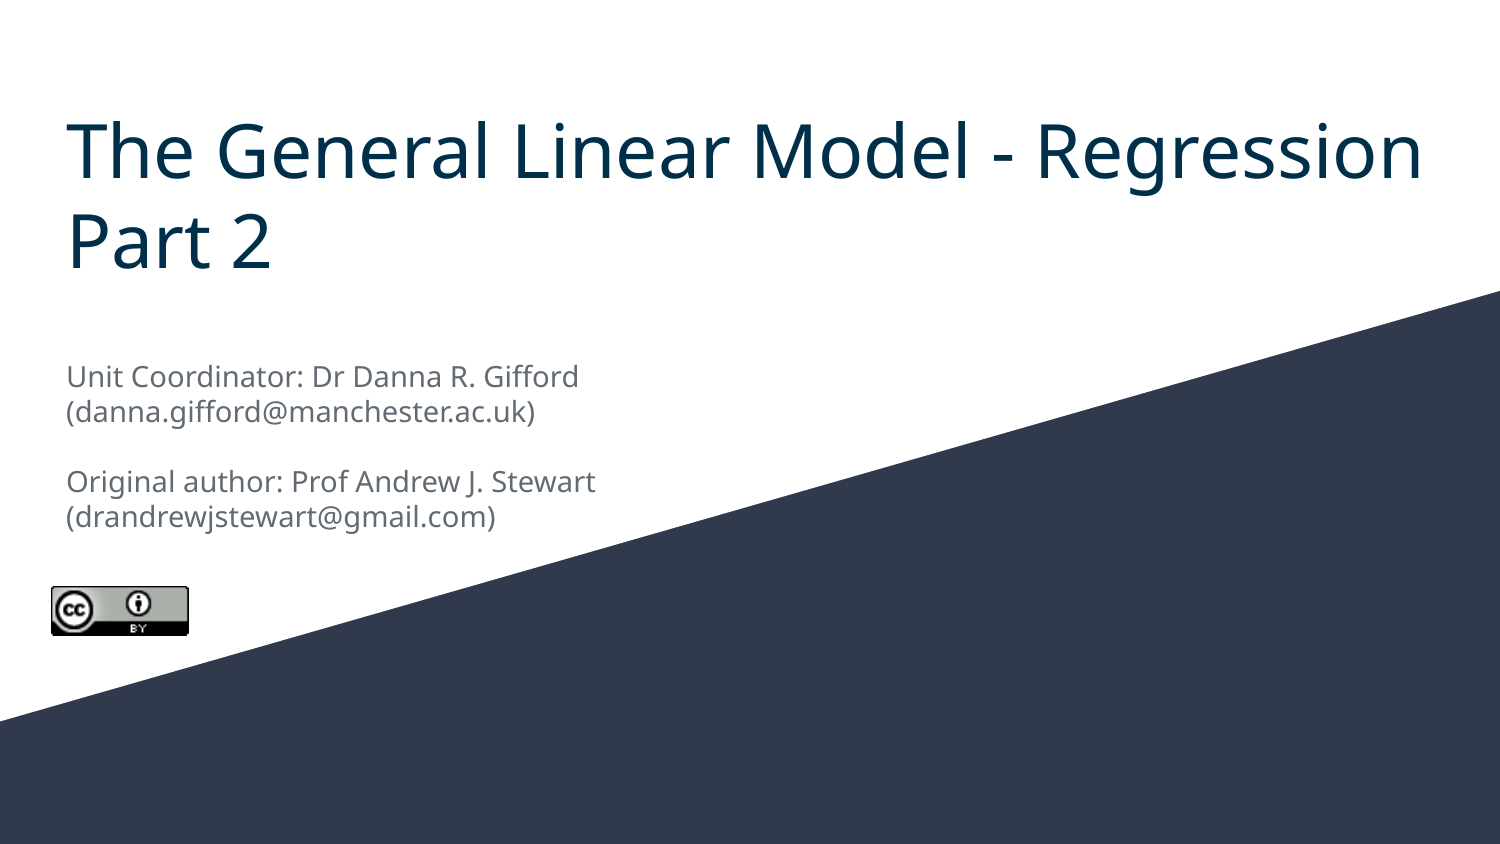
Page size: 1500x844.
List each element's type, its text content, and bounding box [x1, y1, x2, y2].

title The General Linear Model - Regression Part 2 [51, 88, 1449, 299]
picture [51, 586, 189, 636]
subtitle Unit Coordinator: Dr Danna R. Gifford (danna.gifford@manchester.ac.uk) Original author: Prof Andrew J. Stewart (drandrewjstewart@gmail.com) [51, 308, 748, 430]
